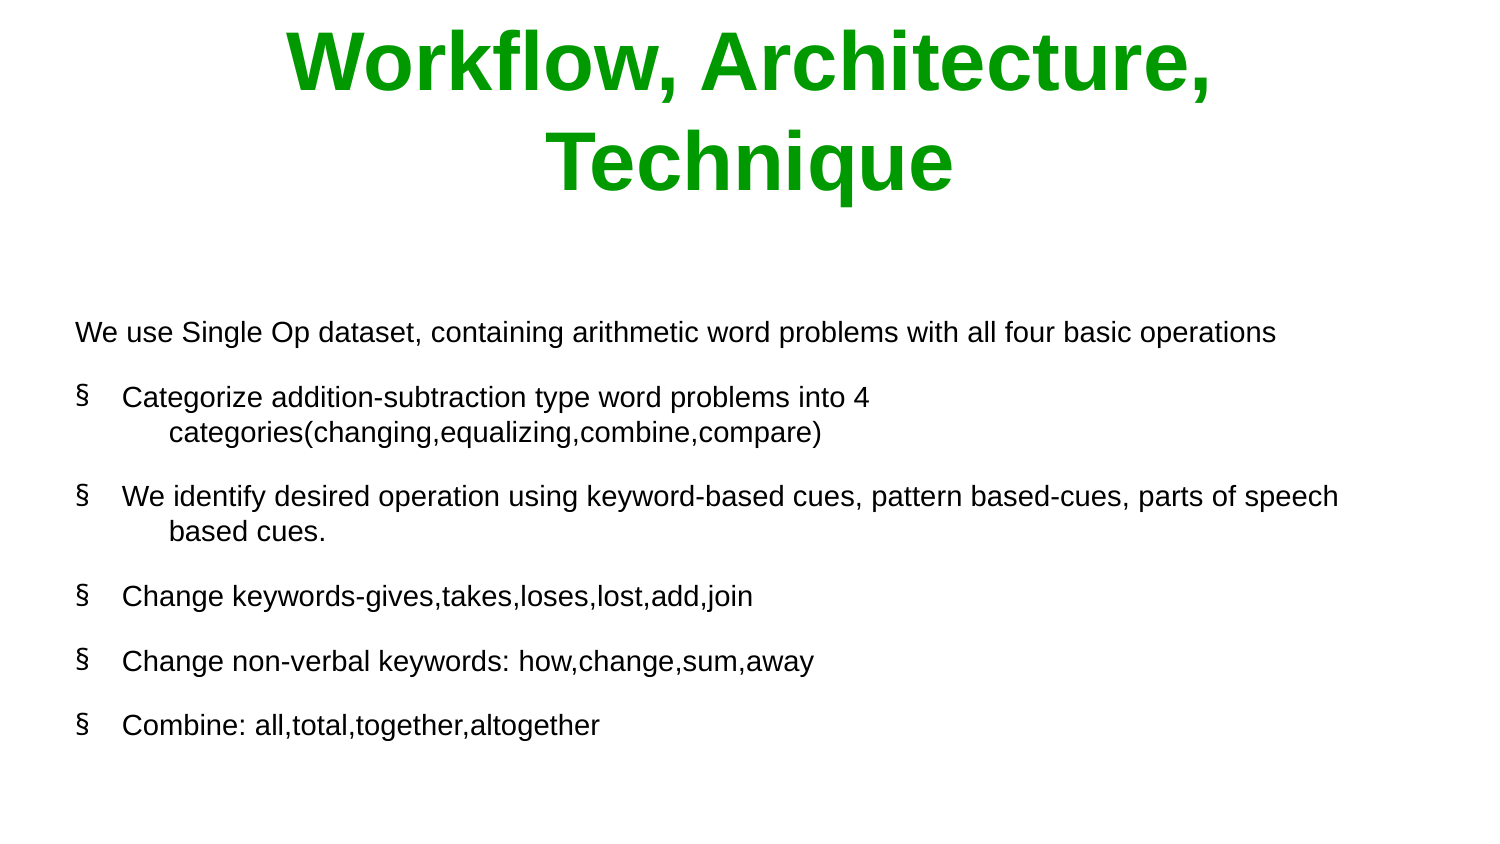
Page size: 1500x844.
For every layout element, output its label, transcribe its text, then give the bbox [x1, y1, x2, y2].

list We use Single Op dataset, containing arithmetic word problems with all four basic operations Categorize addition-subtraction type word problems into 4 categories(changing,equalizing,combine,compare) We identify desired operation using keyword-based cues, pattern based-cues, parts of speech based cues. Change keywords-gives,takes,loses,lost,add,join Change non-verbal keywords: how,change,sum,away Combine: all,total,together,altogether [75, 248, 1425, 822]
title Workflow, Architecture, Technique [112, 0, 1388, 193]
